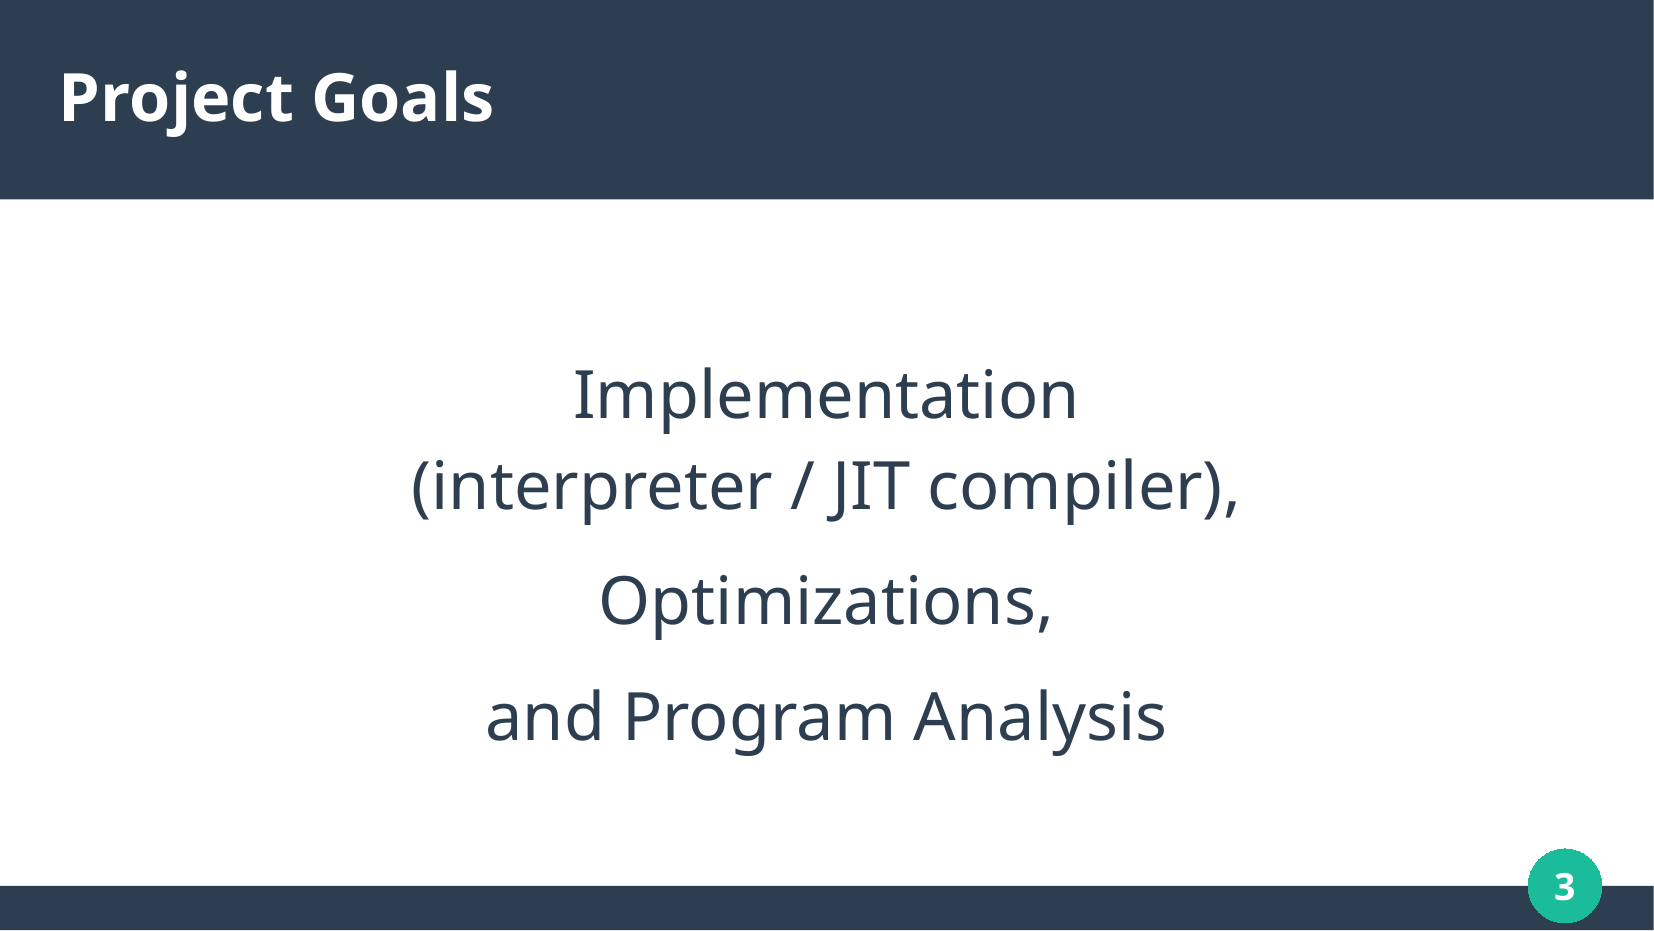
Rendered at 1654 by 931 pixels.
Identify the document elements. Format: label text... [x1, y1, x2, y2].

subtitle Implementation (interpreter / JIT compiler), Optimizations, and Program Analysis [59, 243, 1595, 864]
title Project Goals [59, 37, 1595, 155]
